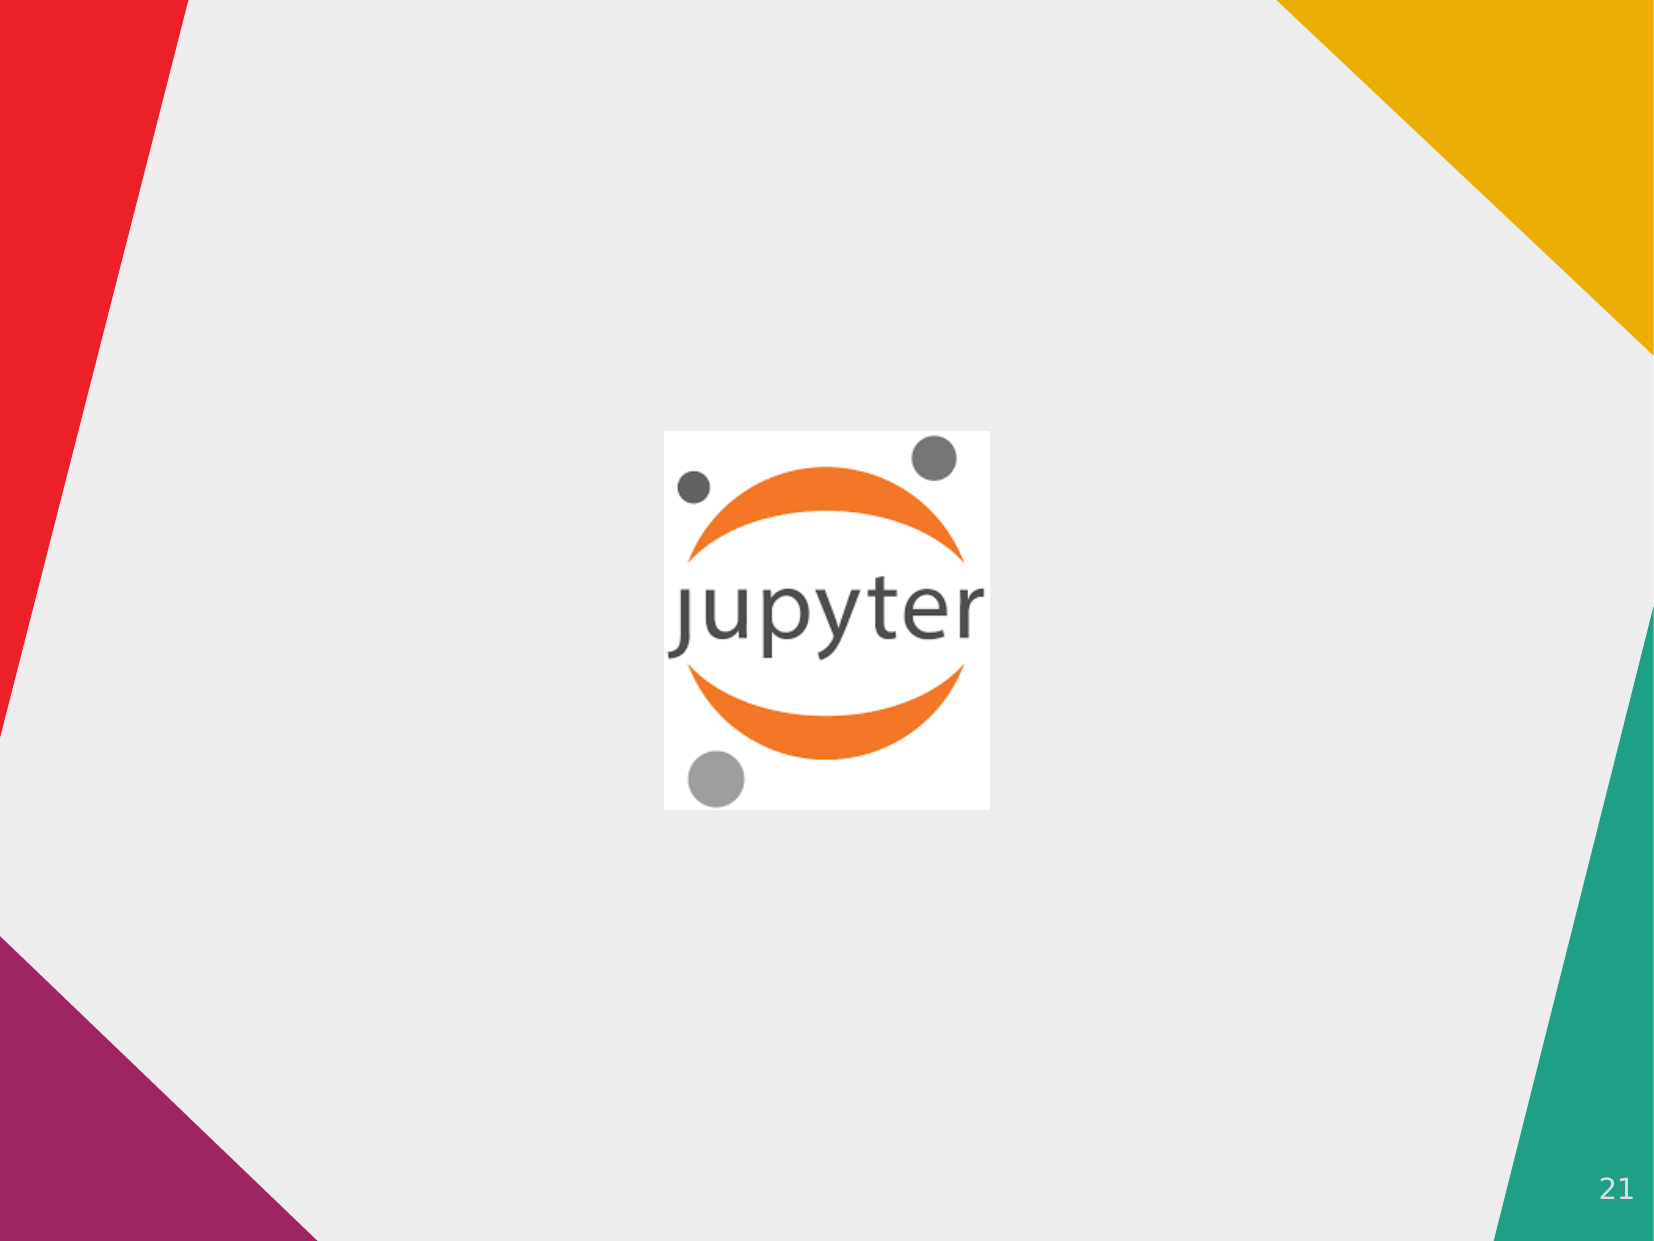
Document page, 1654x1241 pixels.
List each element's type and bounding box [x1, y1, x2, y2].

picture [664, 431, 990, 810]
